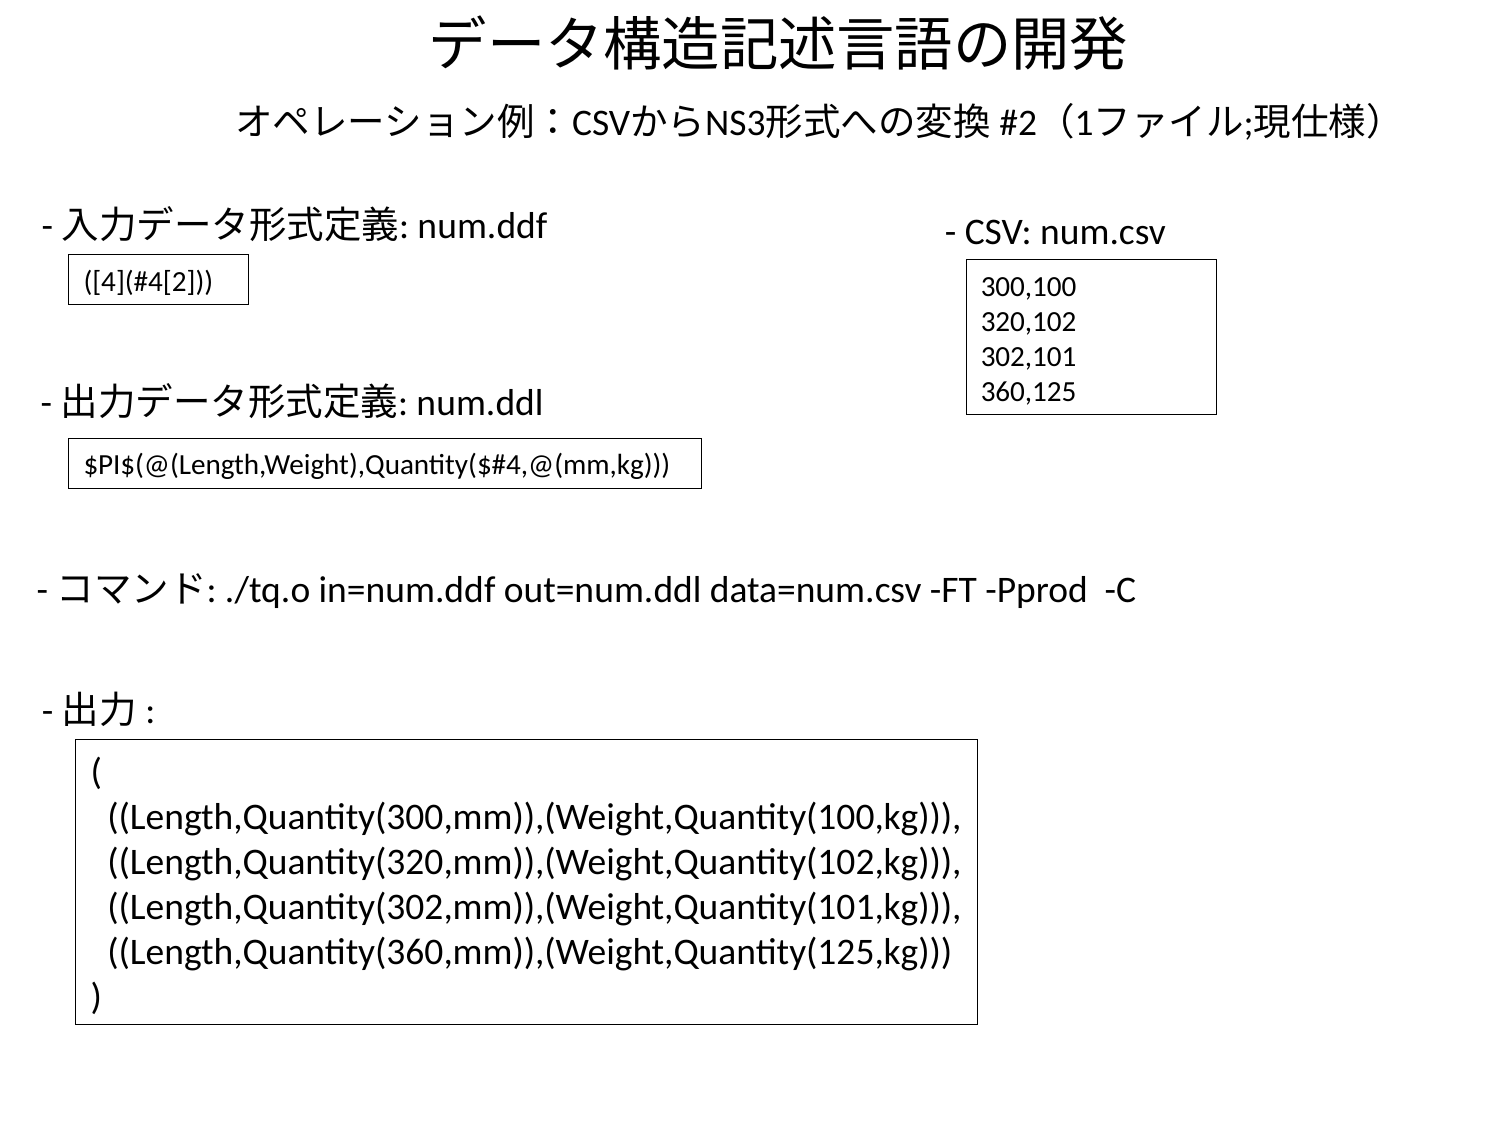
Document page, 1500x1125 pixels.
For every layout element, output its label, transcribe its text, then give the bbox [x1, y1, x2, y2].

text_box ( ((Length,Quantity(300,mm)),(Weight,Quantity(100,kg))), ((Length,Quantity(320,mm)),(Weight,Quantity(102,kg))), ((Length,Quantity(302,mm)),(Weight,Quantity(101,kg))), ((Length,Quantity(360,mm)),(Weight,Quantity(125,kg))) ) [75, 739, 978, 1025]
text_box ([4](#4[2])) [68, 254, 249, 305]
text_box - CSV: num.csv [930, 199, 1181, 260]
text_box - コマンド: ./tq.o in=num.ddf out=num.ddl data=num.csv -FT -Pprod -C [21, 557, 1153, 618]
text_box - 出力 : [27, 678, 179, 739]
text_box $PI$(@(Length,Weight),Quantity($#4,@(mm,kg))) [68, 438, 702, 489]
text_box - 入力データ形式定義: num.ddf [26, 194, 563, 254]
text_box - 出力データ形式定義: num.ddl [25, 370, 559, 431]
text_box 300,100 320,102 302,101 360,125 [966, 259, 1217, 415]
text_box オペレーション例：CSVからNS3形式への変換 #2（1ファイル;現仕様） [220, 90, 1419, 151]
text_box データ構造記述言語の開発 [414, 0, 1143, 85]
